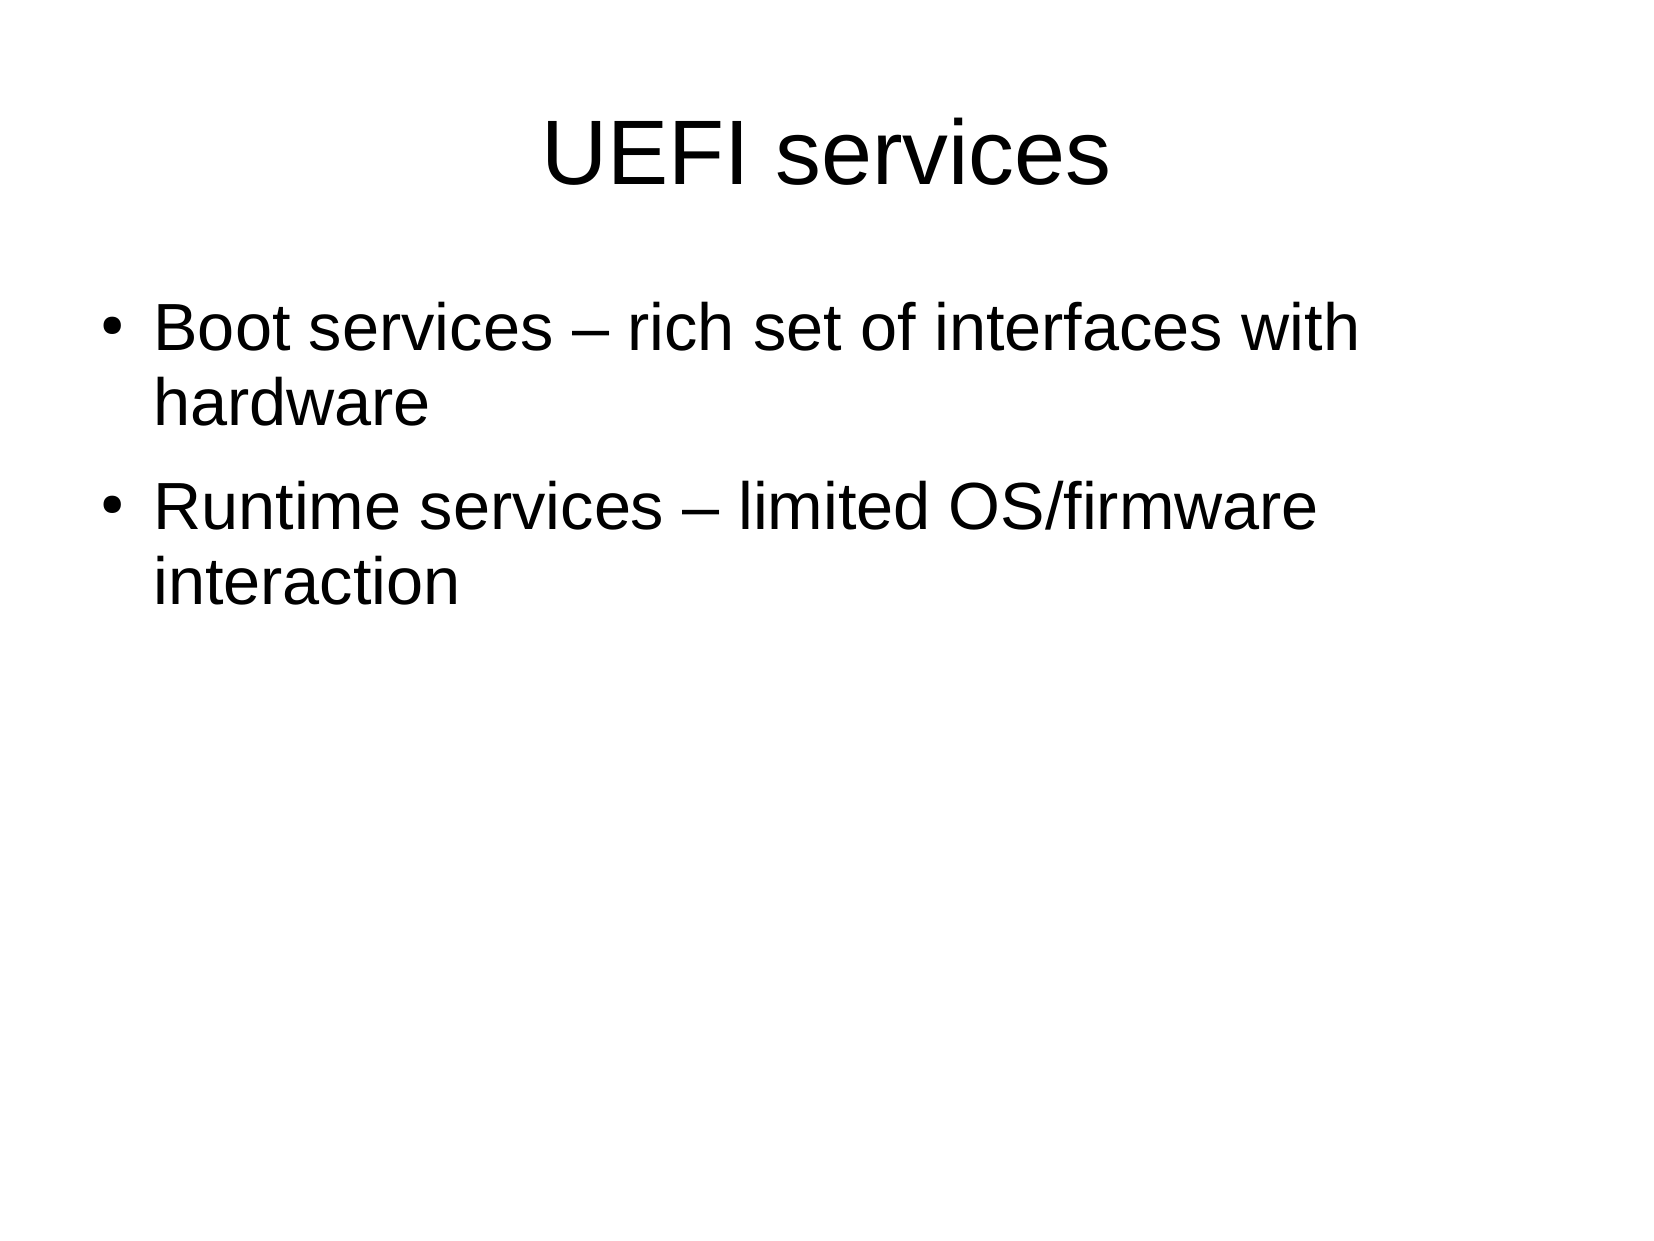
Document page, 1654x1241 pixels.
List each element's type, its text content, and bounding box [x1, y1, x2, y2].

title UEFI services [82, 49, 1571, 257]
list Boot services – rich set of interfaces with hardware Runtime services – limited OS/firmware interaction [82, 290, 1571, 1109]
